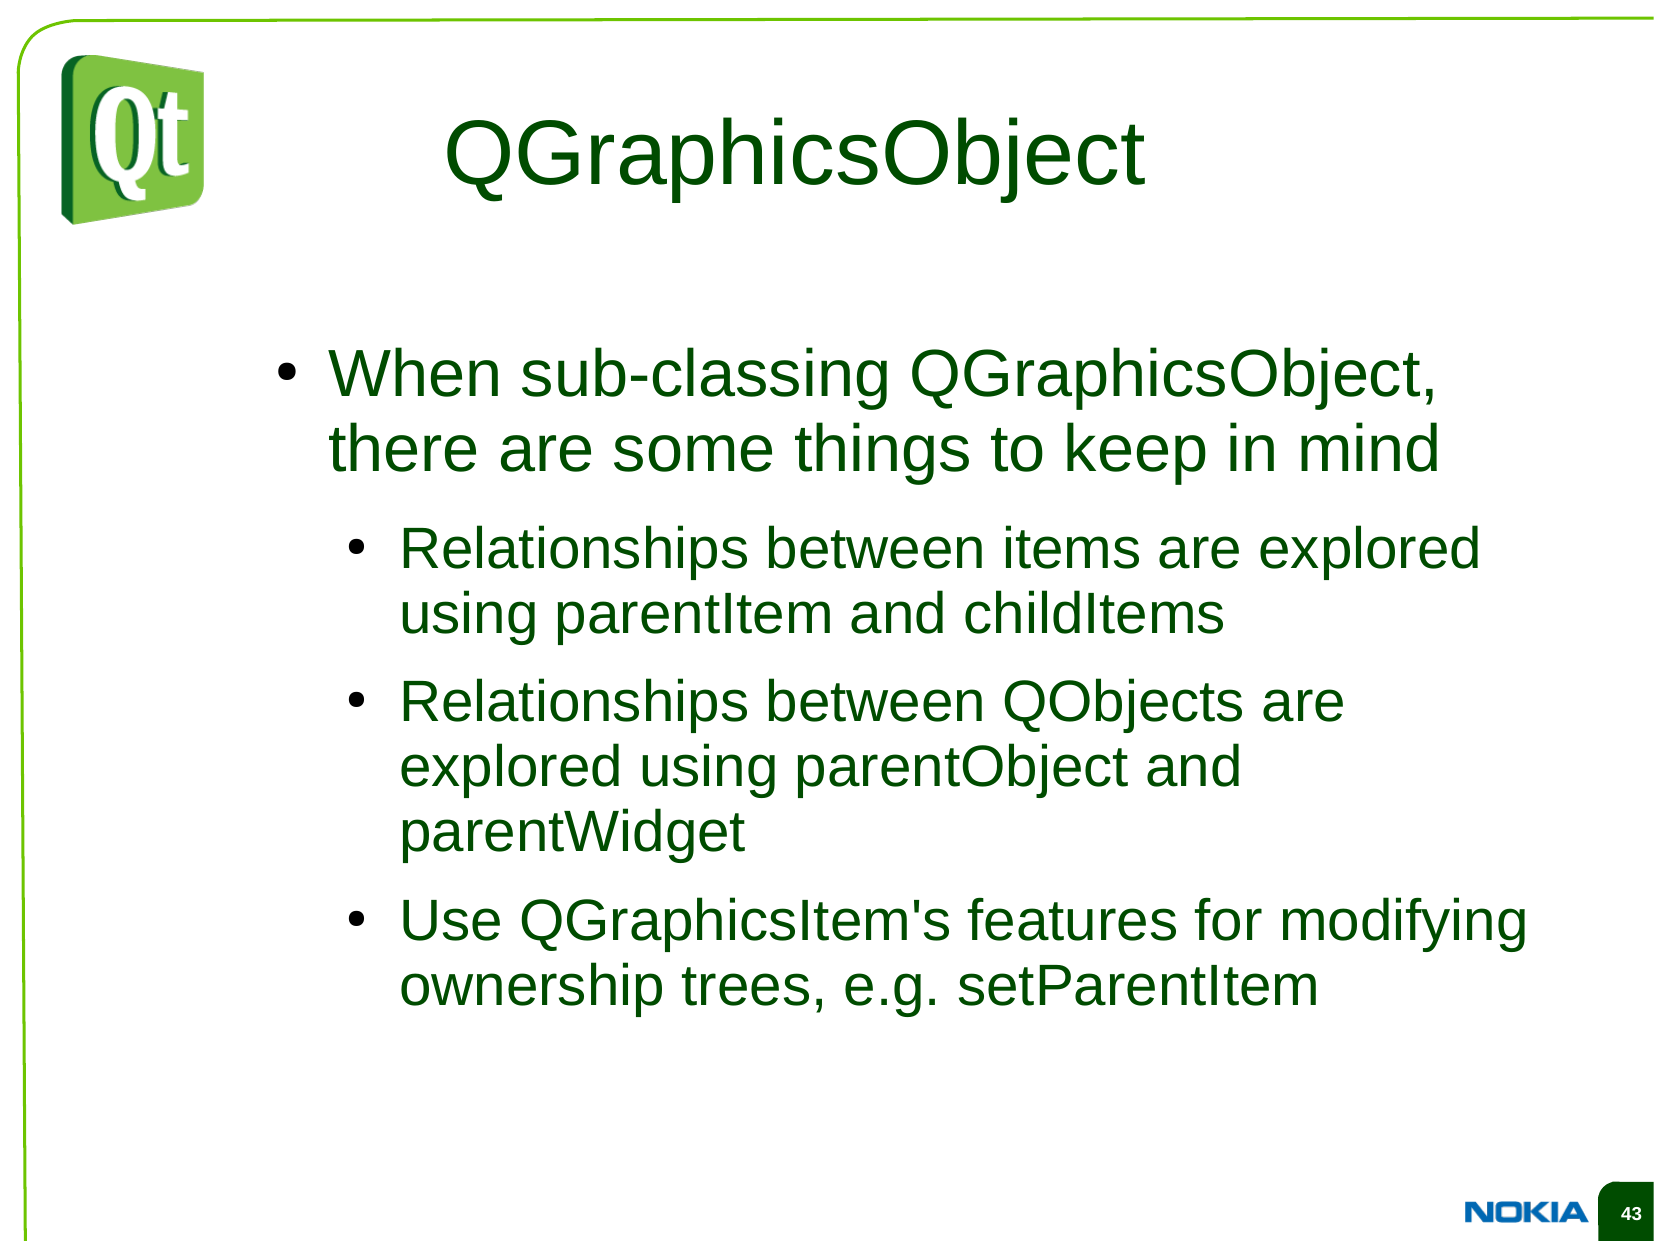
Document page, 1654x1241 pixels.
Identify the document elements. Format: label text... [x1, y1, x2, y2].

list When sub-classing QGraphicsObject, there are some things to keep in mind Relationships between items are explored using parentItem and childItems Relationships between QObjects are explored using parentObject and parentWidget Use QGraphicsItem's features for modifying ownership trees, e.g. setParentItem [257, 336, 1577, 1156]
title QGraphicsObject [257, 56, 1333, 250]
picture [1465, 1201, 1589, 1223]
picture [61, 55, 204, 225]
